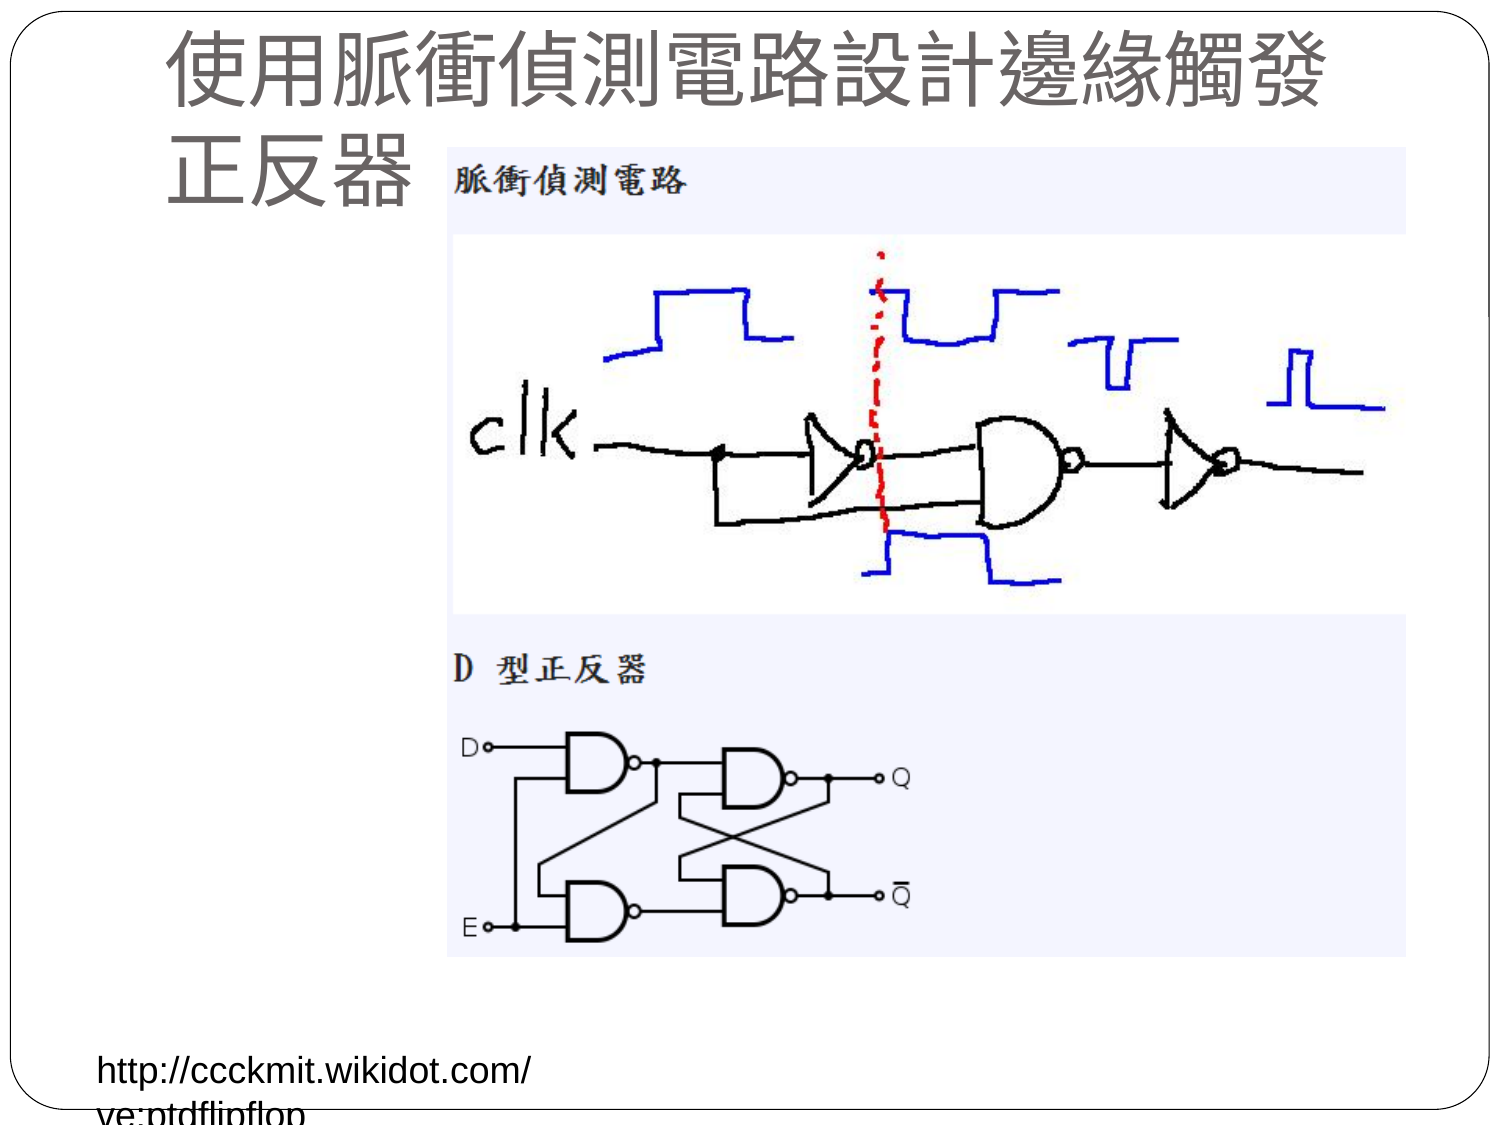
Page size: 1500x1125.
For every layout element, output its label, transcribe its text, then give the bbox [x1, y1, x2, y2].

picture [447, 147, 1406, 957]
title 使用脈衝偵測電路設計邊緣觸發正反器 [150, 9, 1426, 233]
text_box http://ccckmit.wikidot.com/ve:ptdflipflop [81, 1038, 756, 1099]
